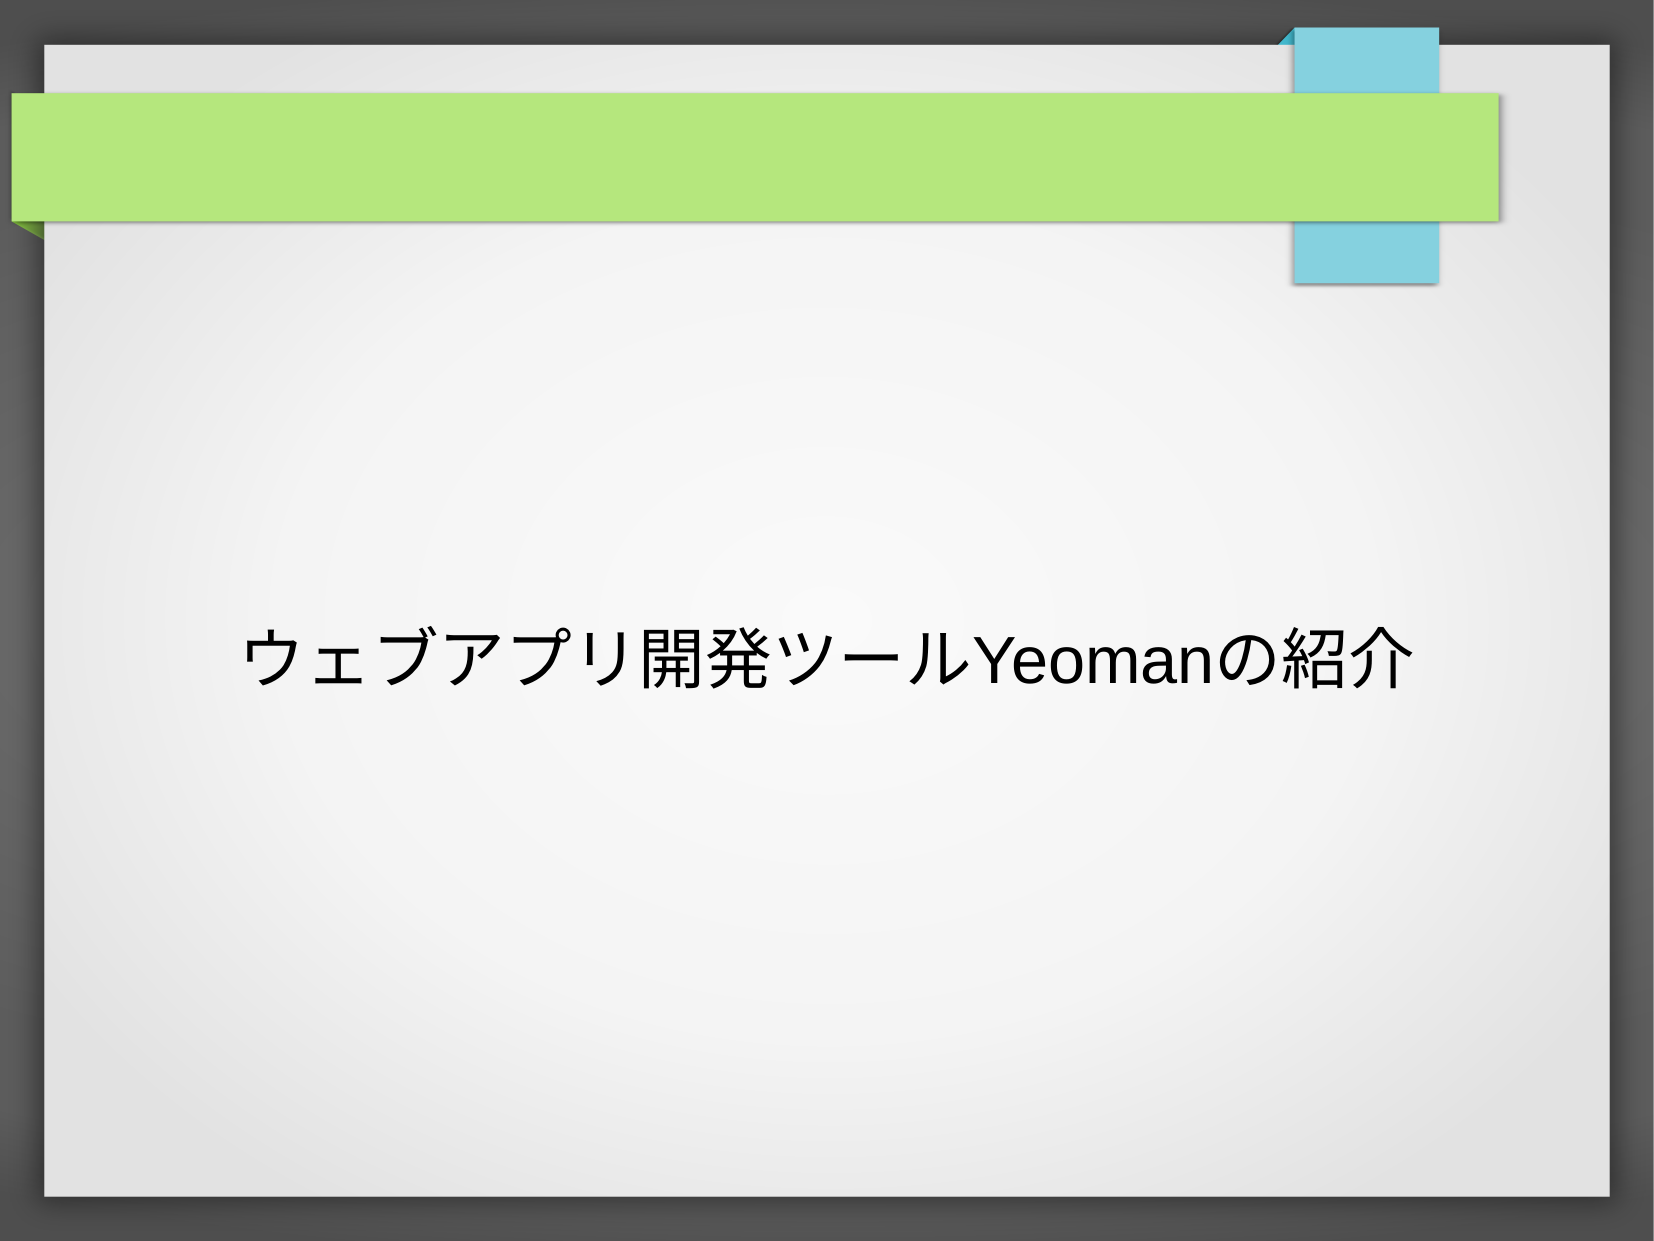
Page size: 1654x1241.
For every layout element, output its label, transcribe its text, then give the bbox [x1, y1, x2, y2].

subtitle ウェブアプリ開発ツールYeomanの紹介 [82, 295, 1571, 1015]
picture [0, 0, 1654, 1241]
